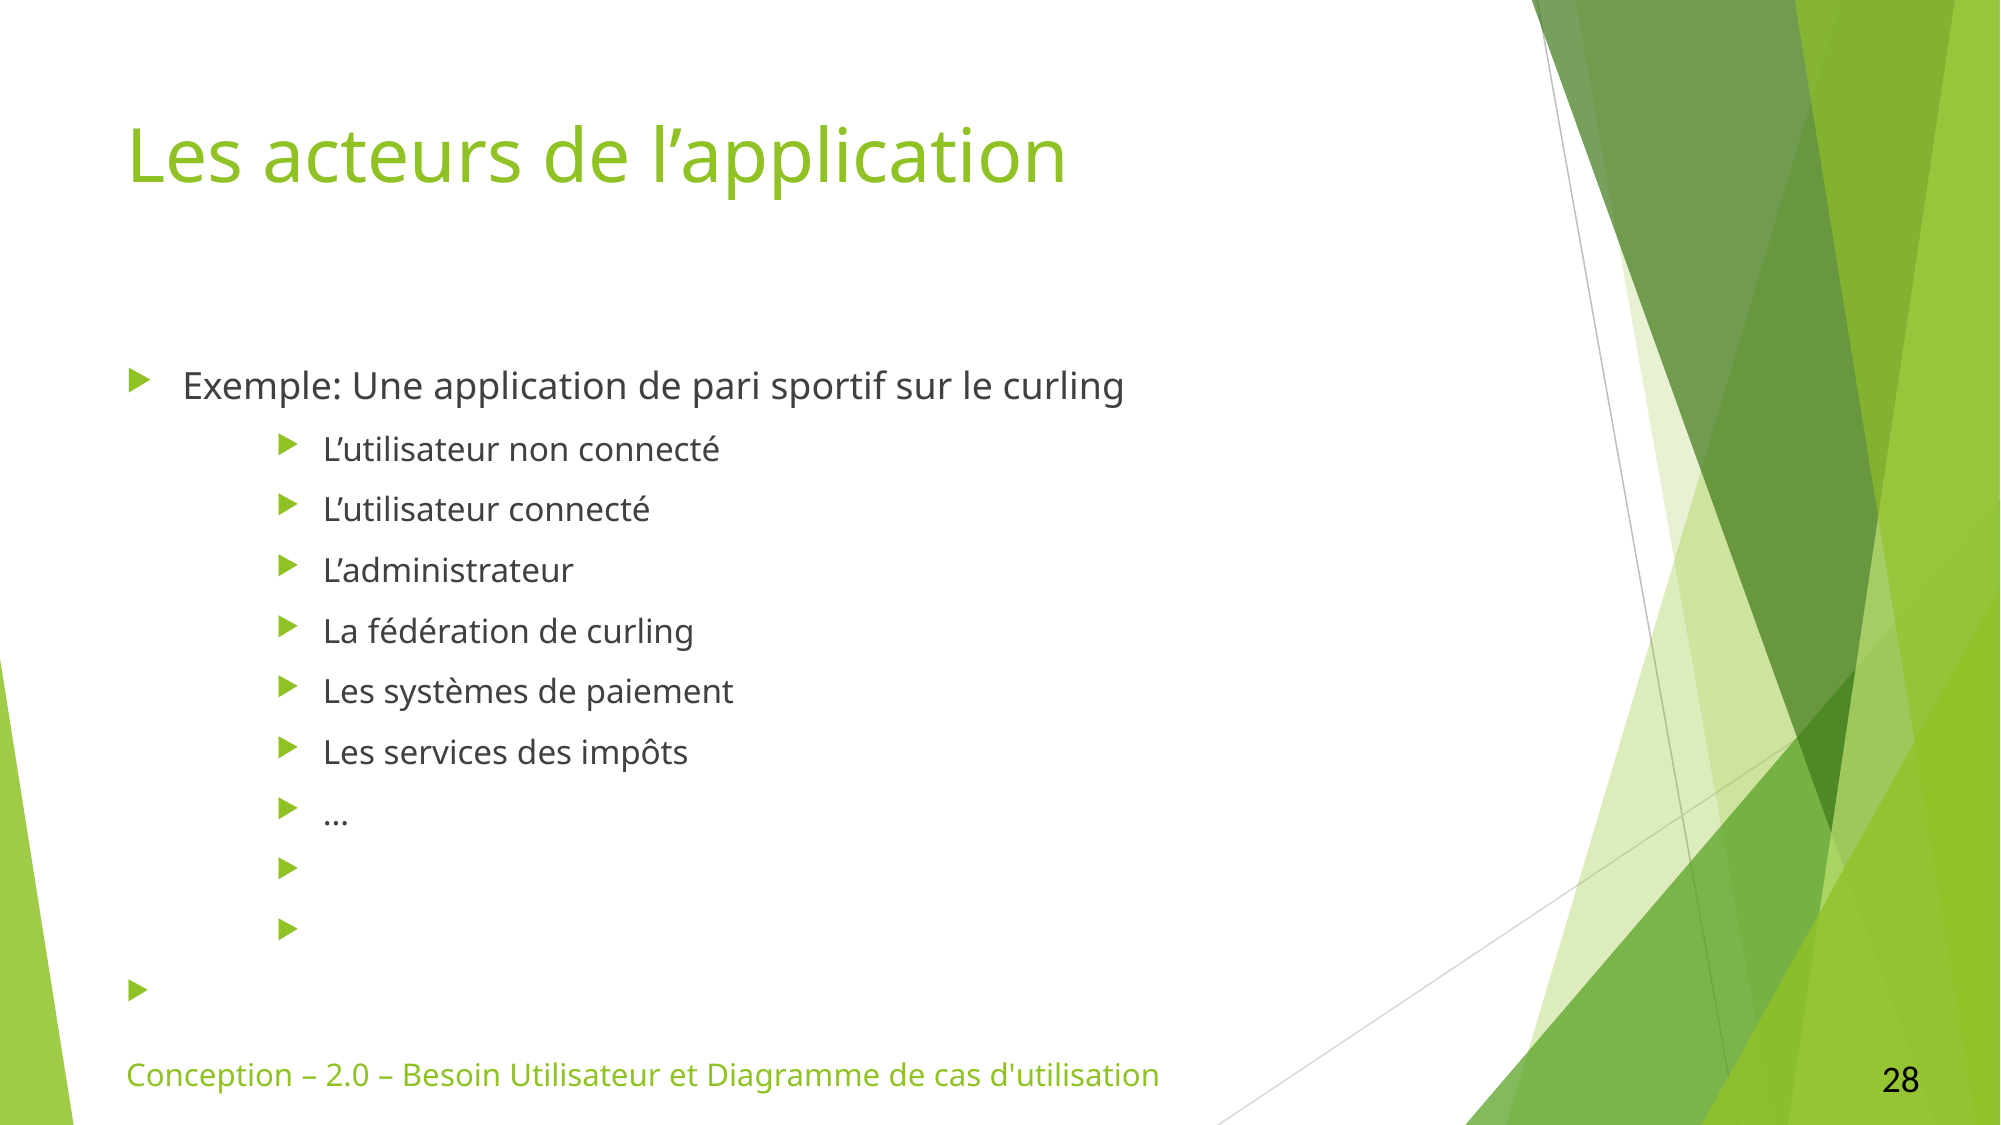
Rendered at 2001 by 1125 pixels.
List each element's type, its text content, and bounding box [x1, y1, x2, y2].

title Les acteurs de l’application [111, 99, 1522, 317]
text_box Conception – 2.0 – Besoin Utilisateur et Diagramme de cas d'utilisation [111, 1047, 1210, 1109]
text_box [1866, 1047, 1979, 1108]
list Exemple: Une application de pari sportif sur le curling L’utilisateur non connecté L’utilisateur connecté L’administrateur La fédération de curling Les systèmes de paiement Les services des impôts … [111, 354, 1522, 992]
